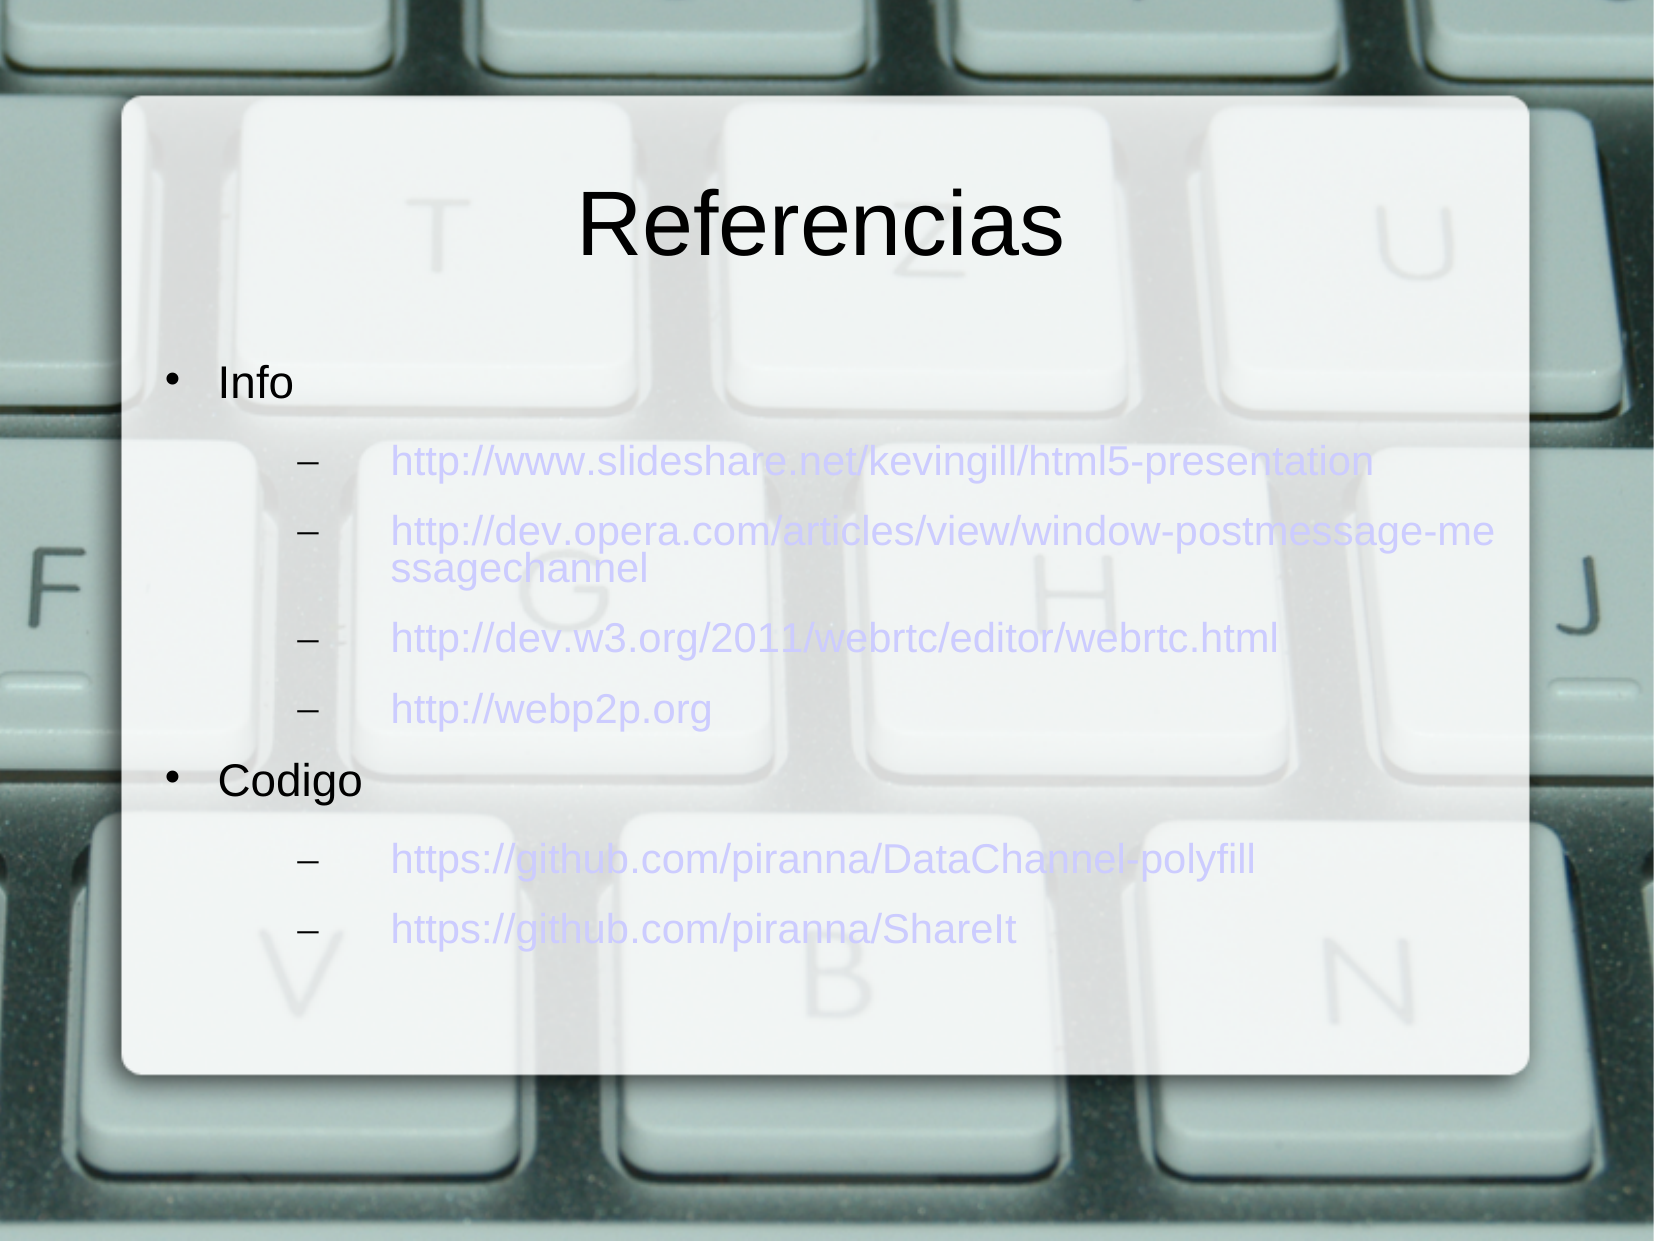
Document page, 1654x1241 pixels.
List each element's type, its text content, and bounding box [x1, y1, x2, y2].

picture [0, 0, 1654, 1241]
list Info http://www.slideshare.net/kevingill/html5-presentation http://dev.opera.com/articles/view/window-postmessage-messagechannel http://dev.w3.org/2011/webrtc/editor/webrtc.html http://webp2p.org Codigo https://github.com/piranna/DataChannel-polyfill https://github.com/piranna/ShareIt [147, 354, 1506, 1074]
title Referencias [135, 117, 1506, 325]
